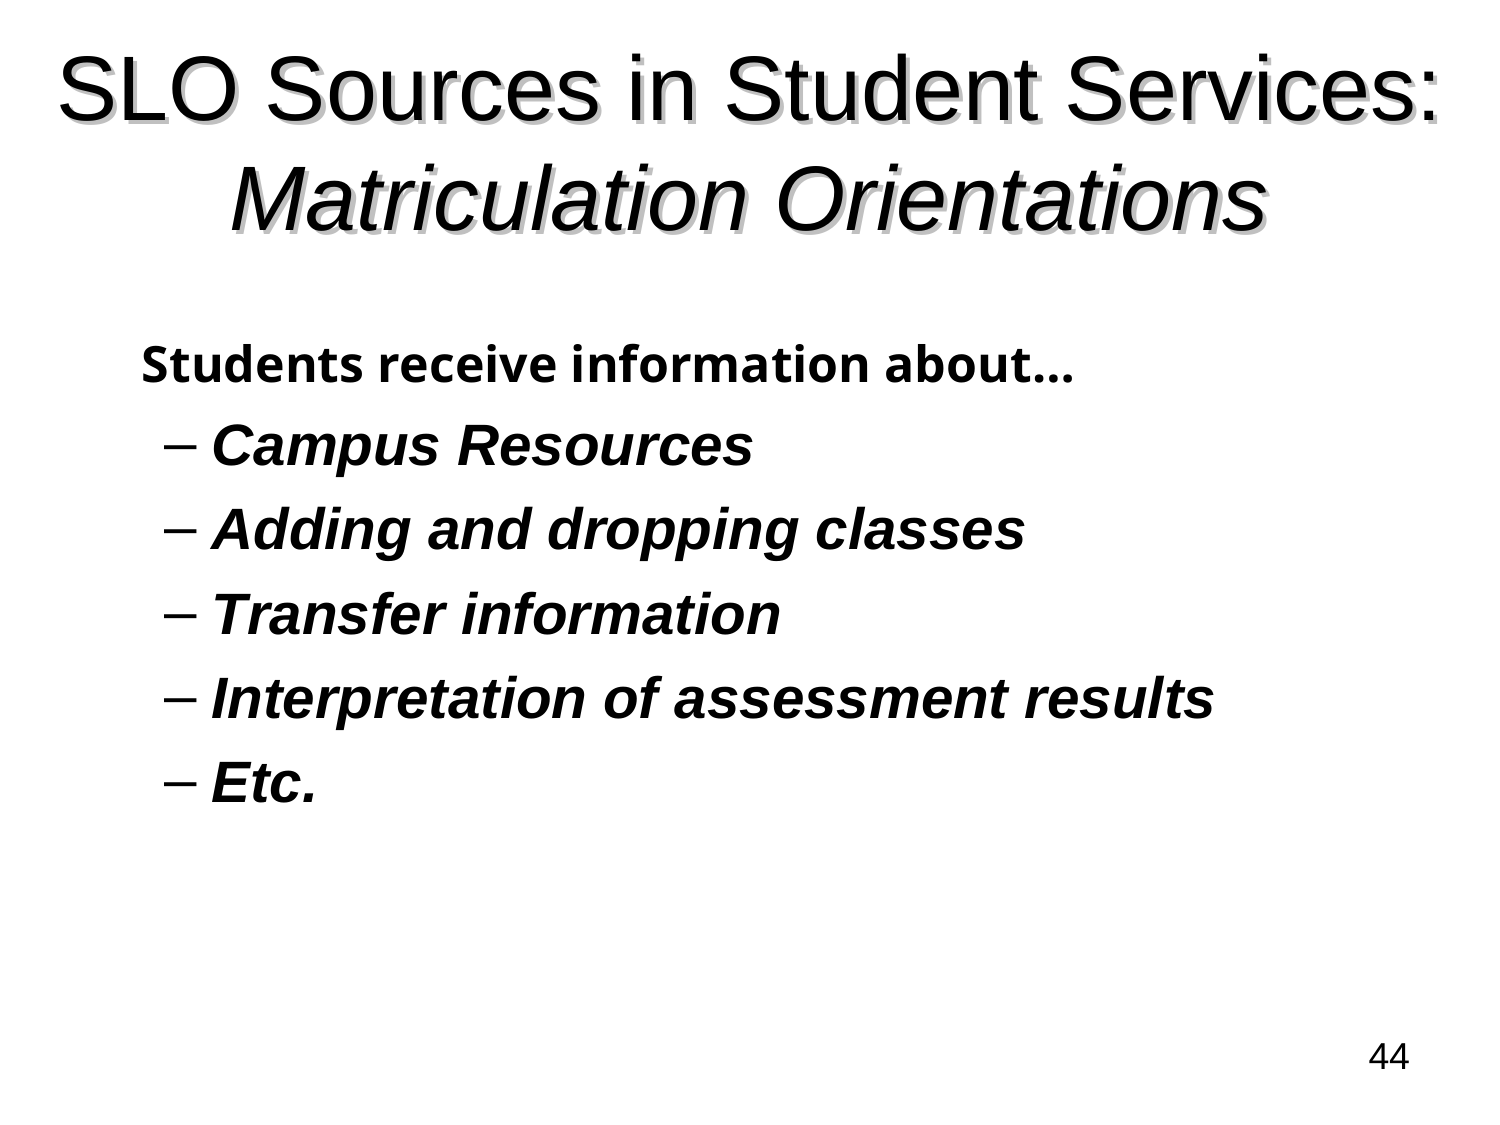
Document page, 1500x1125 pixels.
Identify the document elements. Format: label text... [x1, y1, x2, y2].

title SLO Sources in Student Services: Matriculation Orientations [0, 45, 1500, 233]
list Students receive information about… Campus Resources Adding and dropping classes Transfer information Interpretation of assessment results Etc. [75, 324, 1426, 1005]
